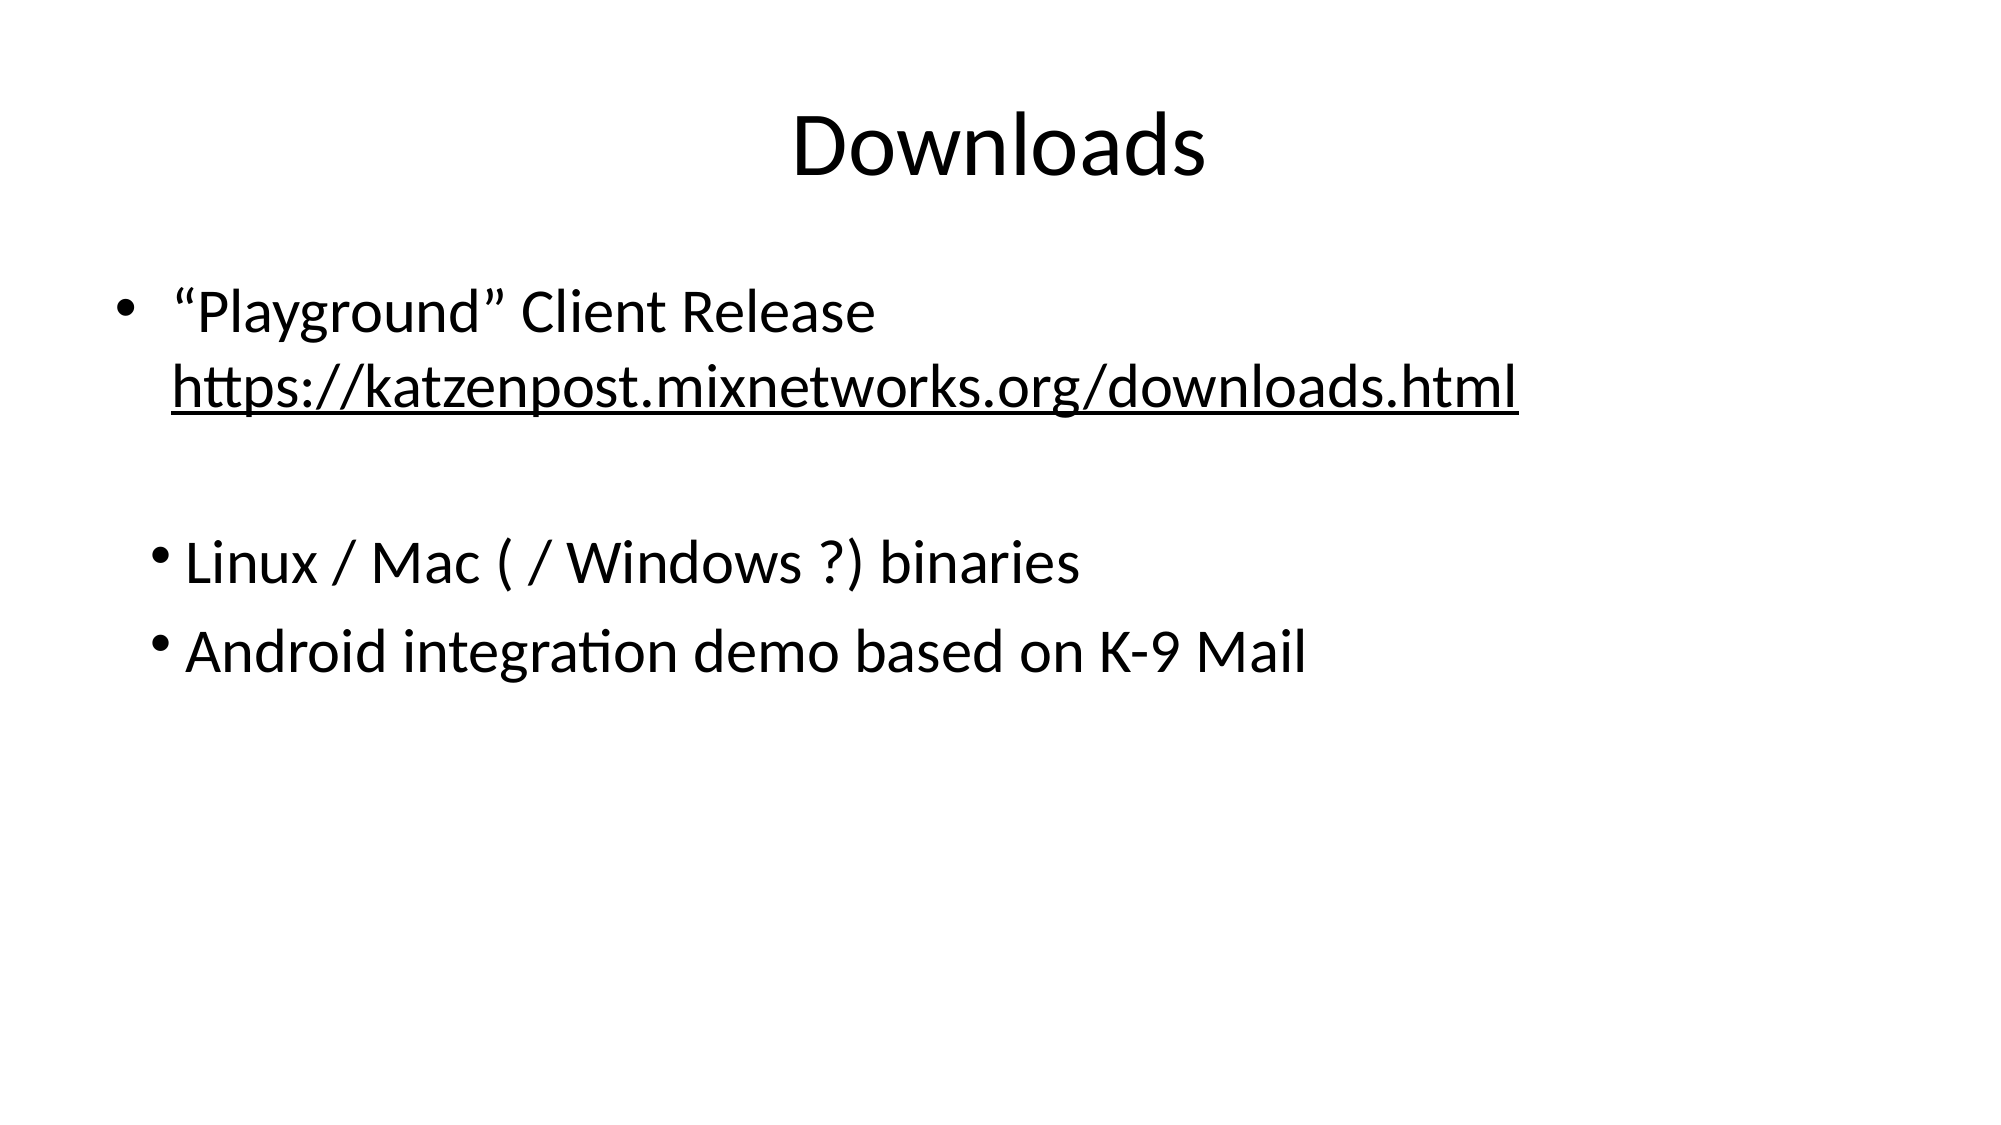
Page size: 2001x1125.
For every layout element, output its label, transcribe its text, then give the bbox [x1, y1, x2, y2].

text_box “Playground” Client Release https://katzenpost.mixnetworks.org/downloads.html Linux / Mac ( / Windows ?) binaries Android integration demo based on K-9 Mail [99, 262, 1900, 1005]
text_box Downloads [99, 45, 1900, 233]
